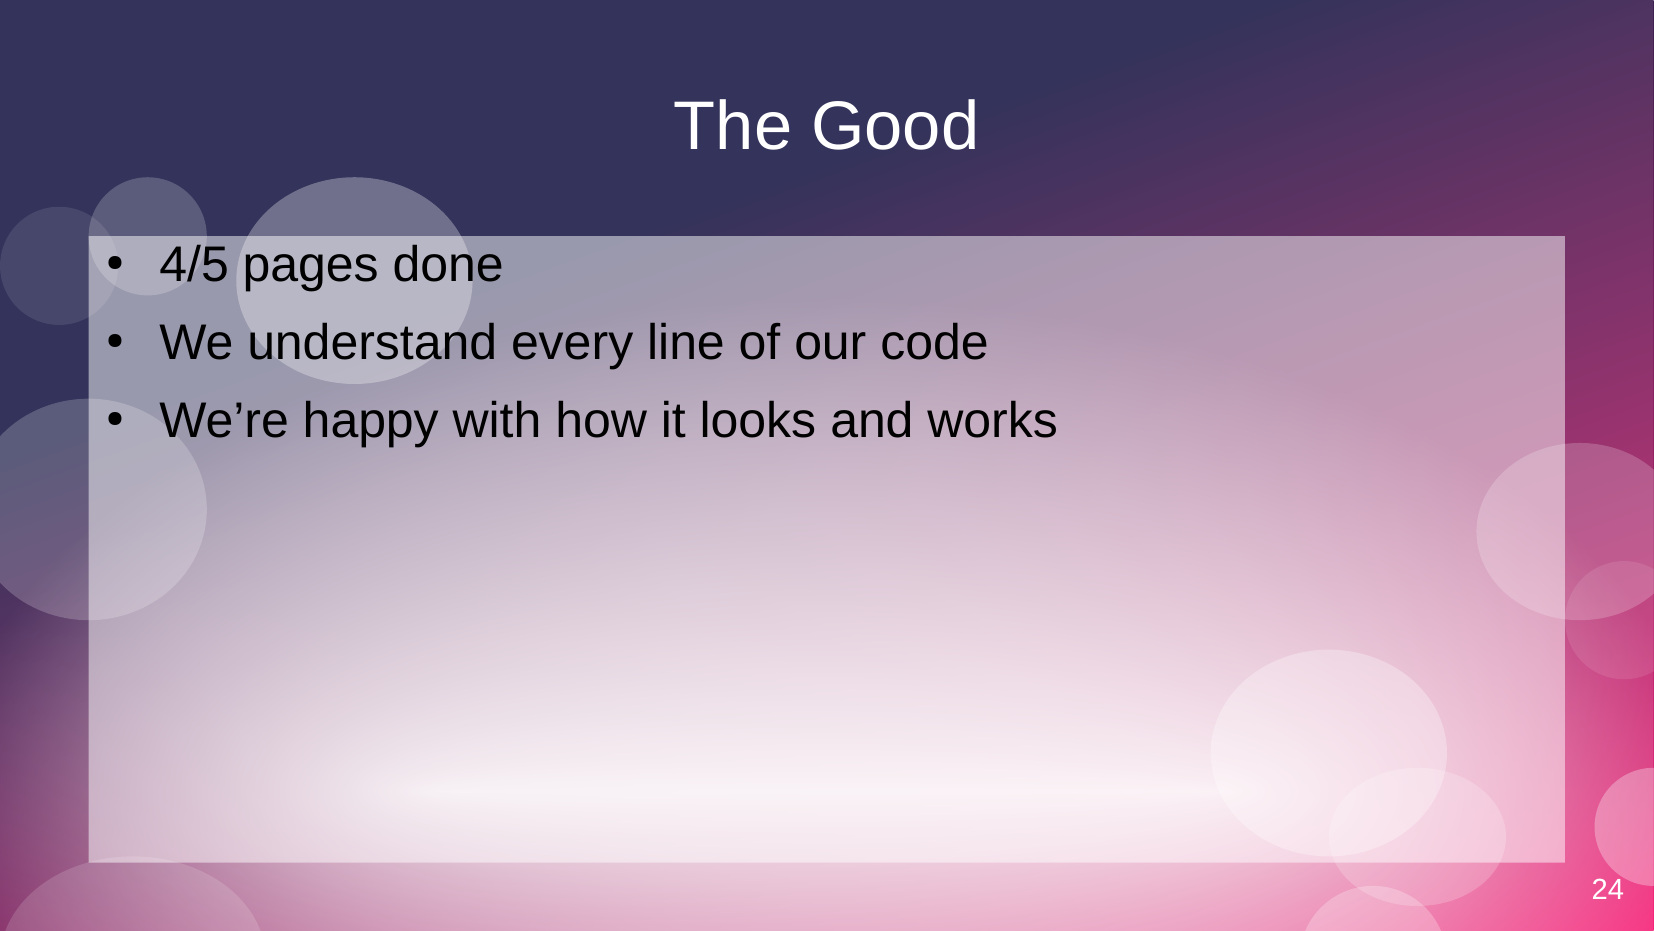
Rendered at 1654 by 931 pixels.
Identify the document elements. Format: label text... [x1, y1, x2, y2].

title The Good [88, 44, 1565, 207]
list 4/5 pages done We understand every line of our code We’re happy with how it looks and works [88, 236, 1565, 863]
